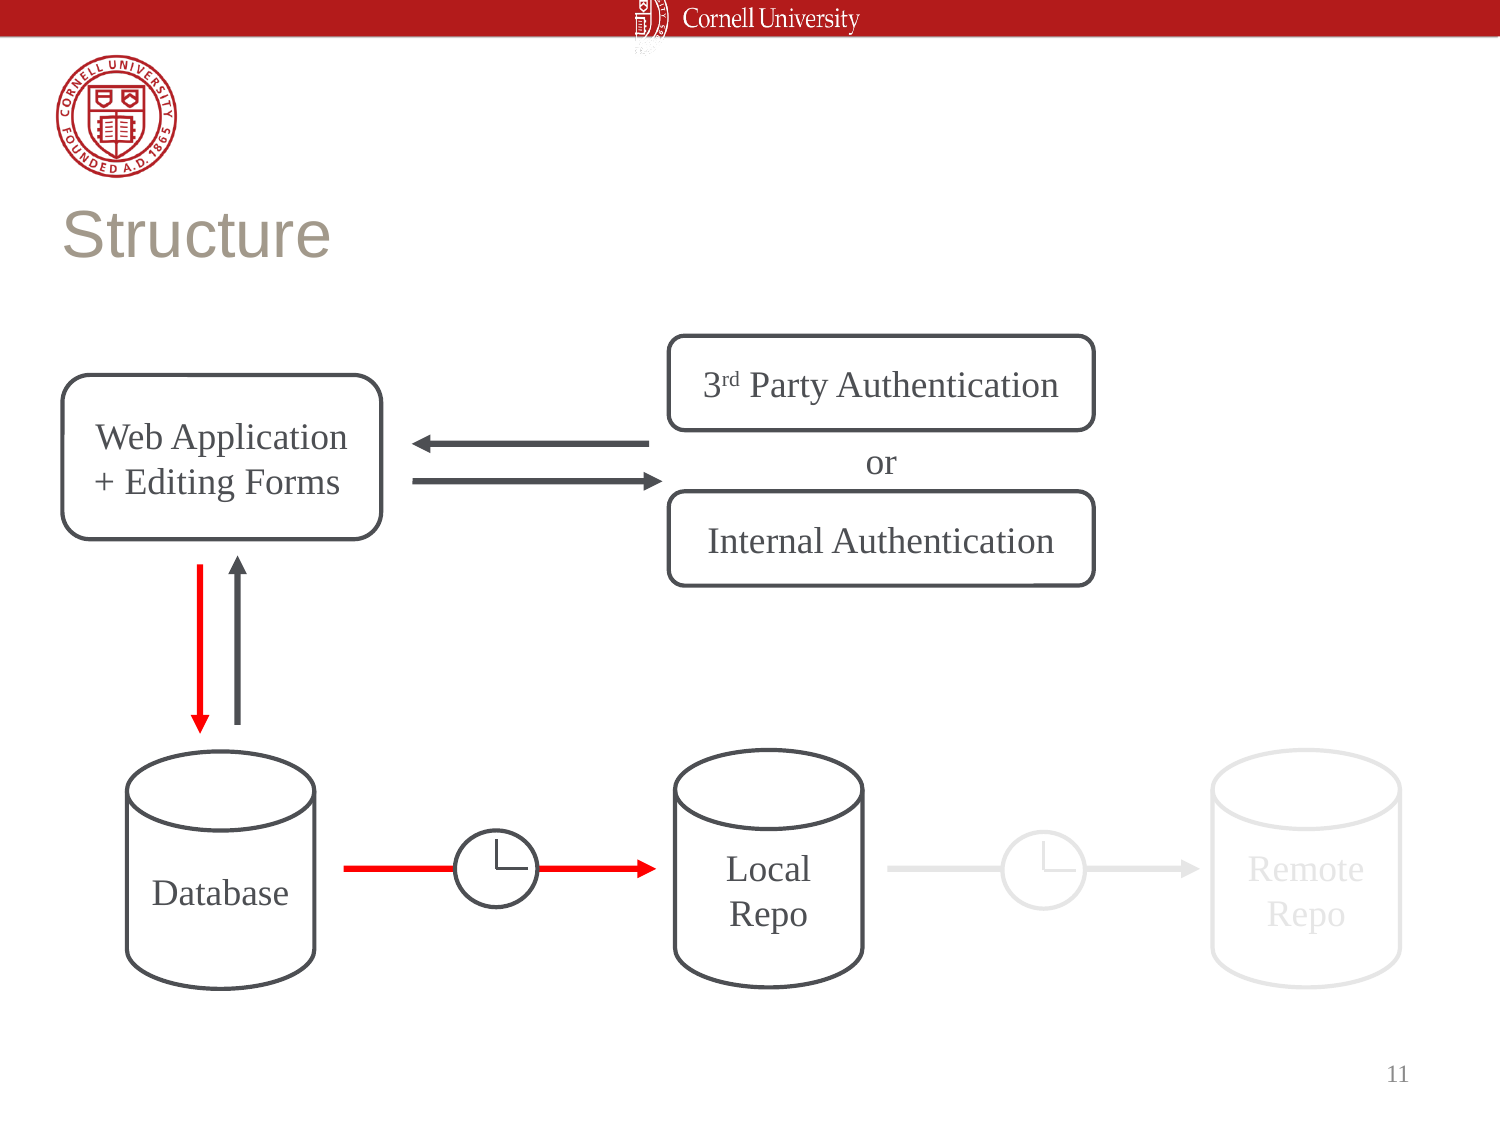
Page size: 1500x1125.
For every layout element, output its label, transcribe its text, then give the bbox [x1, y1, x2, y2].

picture [635, 0, 860, 60]
text_box [454, 830, 538, 908]
text_box Web Application + Editing Forms [62, 374, 382, 540]
text_box Internal Authentication [668, 491, 1094, 586]
text_box Database [126, 751, 315, 989]
text_box 3rd Party Authentication [668, 335, 1094, 430]
text_box [1002, 831, 1085, 909]
slide_number <number> [1074, 1042, 1425, 1103]
picture [50, 50, 195, 174]
text_box Local Repo [675, 749, 863, 988]
text_box or [668, 430, 1094, 490]
text_box Remote Repo [1212, 749, 1401, 988]
title Structure [46, 174, 1471, 288]
